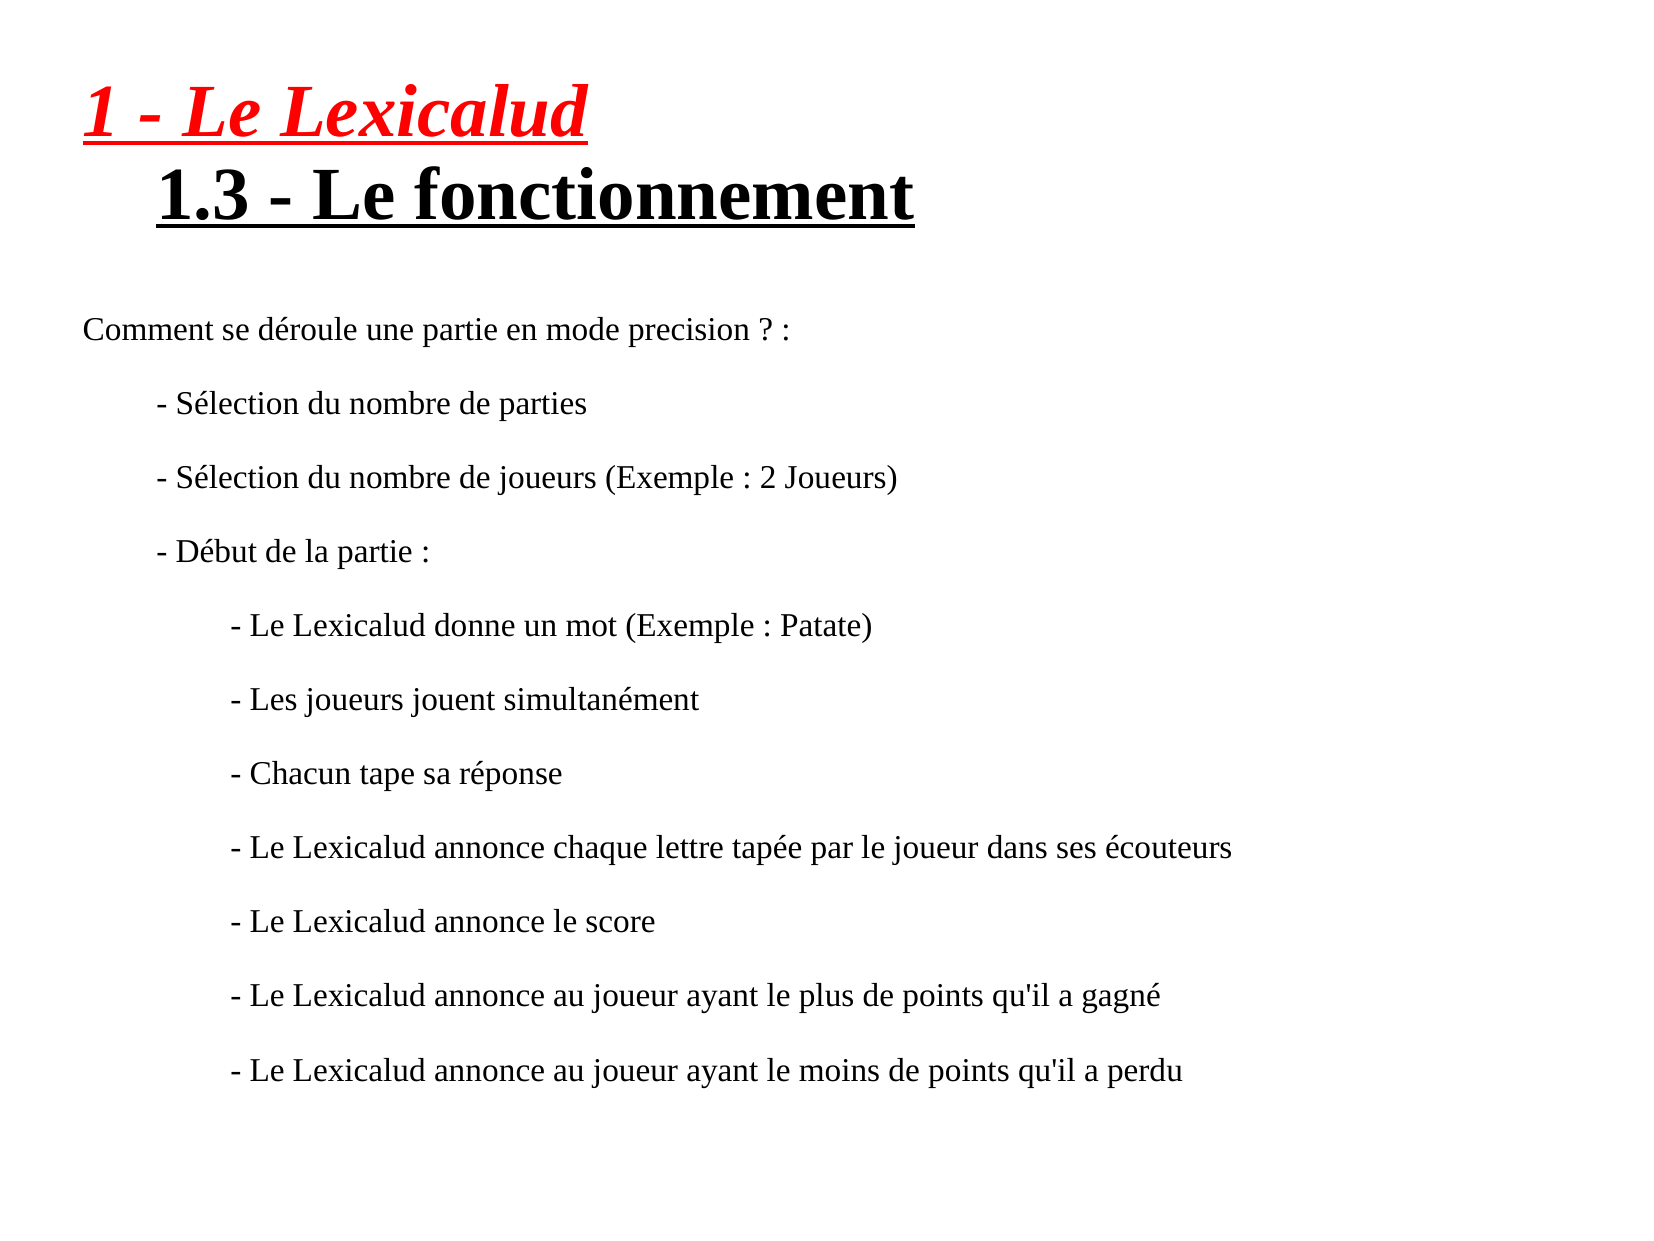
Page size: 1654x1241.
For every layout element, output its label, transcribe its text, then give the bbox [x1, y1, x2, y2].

text_box Comment se déroule une partie en mode precision ? : - Sélection du nombre de parties - Sélection du nombre de joueurs (Exemple : 2 Joueurs) - Début de la partie : - Le Lexicalud donne un mot (Exemple : Patate) - Les joueurs jouent simultanément - Chacun tape sa réponse - Le Lexicalud annonce chaque lettre tapée par le joueur dans ses écouteurs - Le Lexicalud annonce le score - Le Lexicalud annonce au joueur ayant le plus de points qu'il a gagné - Le Lexicalud annonce au joueur ayant le moins de points qu'il a perdu [82, 290, 1571, 1109]
title 1 - Le Lexicalud 1.3 - Le fonctionnement [82, 49, 1571, 257]
